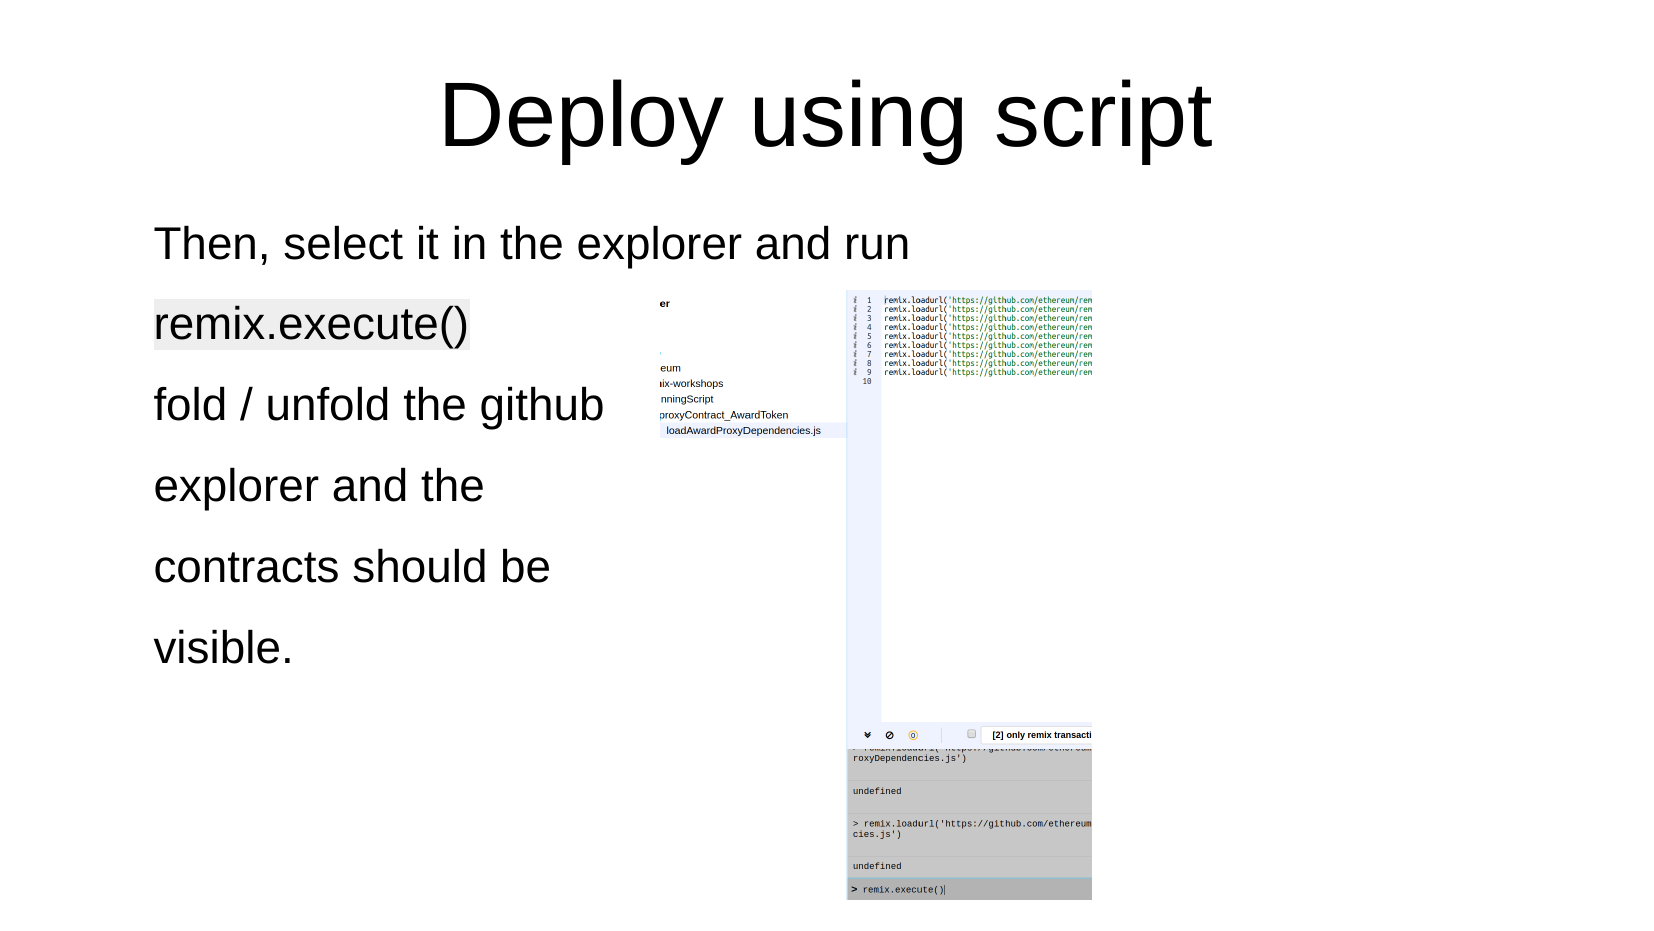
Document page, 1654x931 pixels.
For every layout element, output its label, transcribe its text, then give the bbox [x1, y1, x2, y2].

picture [660, 290, 1092, 901]
list Then, select it in the explorer and run remix.execute() fold / unfold the github explorer and the contracts should be visible. [82, 217, 1571, 758]
title Deploy using script [82, 37, 1571, 193]
